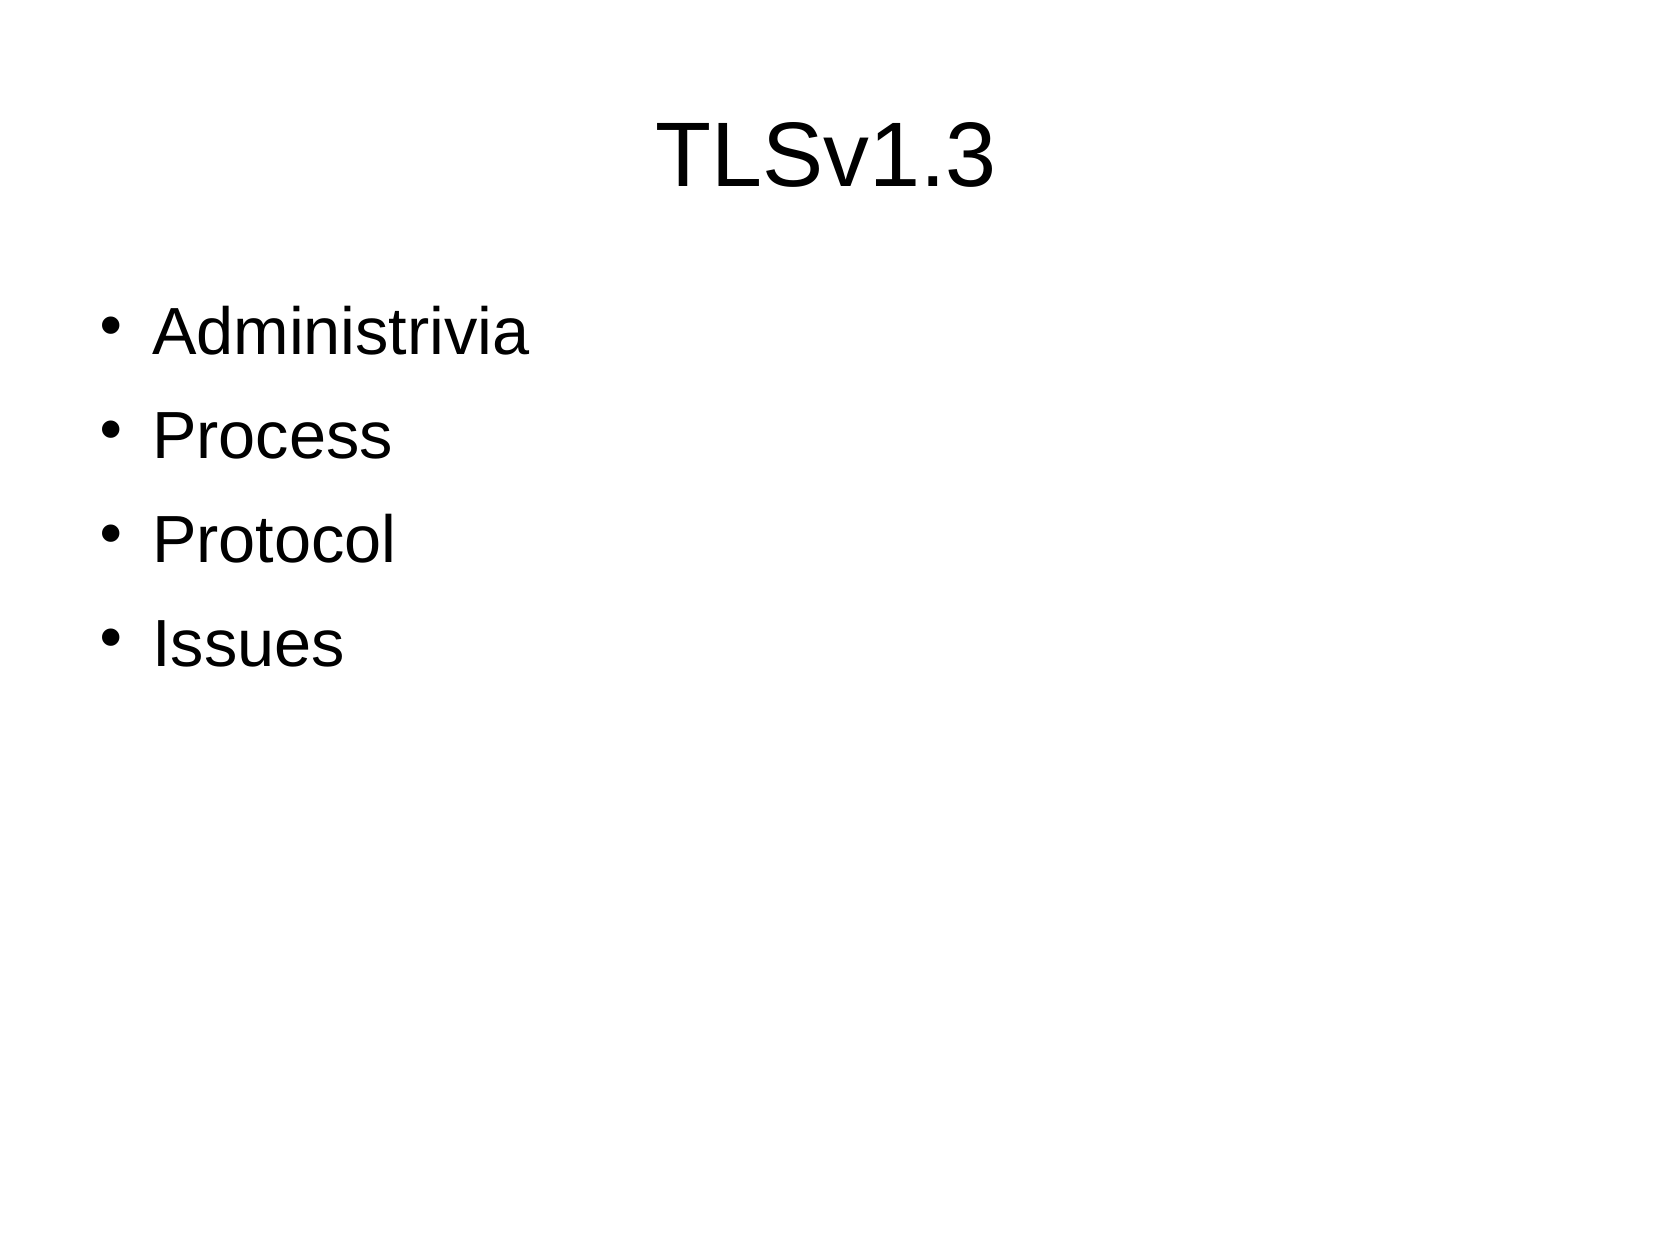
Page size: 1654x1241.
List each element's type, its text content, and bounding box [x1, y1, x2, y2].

list Administrivia Process Protocol Issues [82, 290, 1571, 1010]
title TLSv1.3 [82, 49, 1571, 257]
